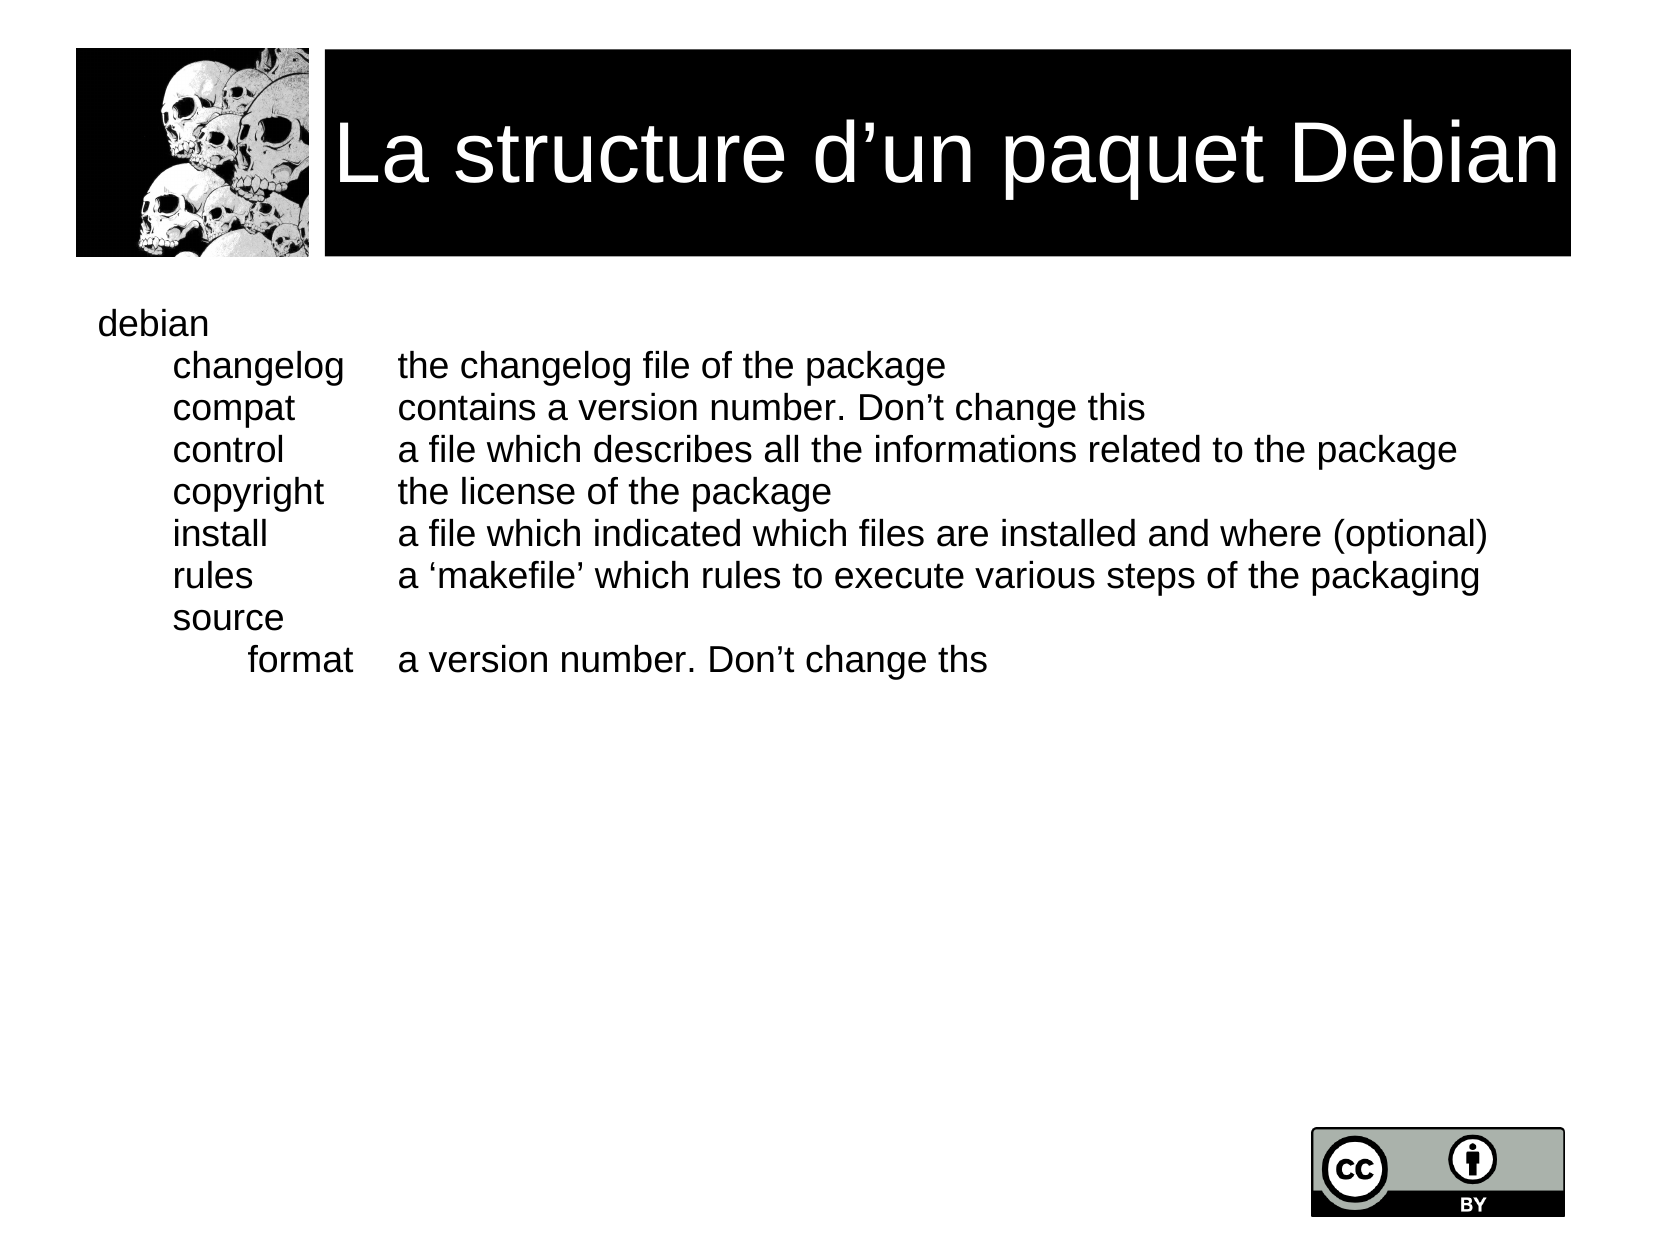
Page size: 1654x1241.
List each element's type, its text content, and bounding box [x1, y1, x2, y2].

title La structure d’un paquet Debian [324, 49, 1571, 257]
picture [1311, 1127, 1565, 1217]
picture [76, 48, 309, 257]
text_box debian changelog the changelog file of the package compat contains a version number. Don’t change this control a file which describes all the informations related to the package copyright the license of the package install a file which indicated which files are installed and where (optional) rules a ‘makefile’ which rules to execute various steps of the packaging source format a version number. Don’t change ths [82, 295, 1571, 730]
